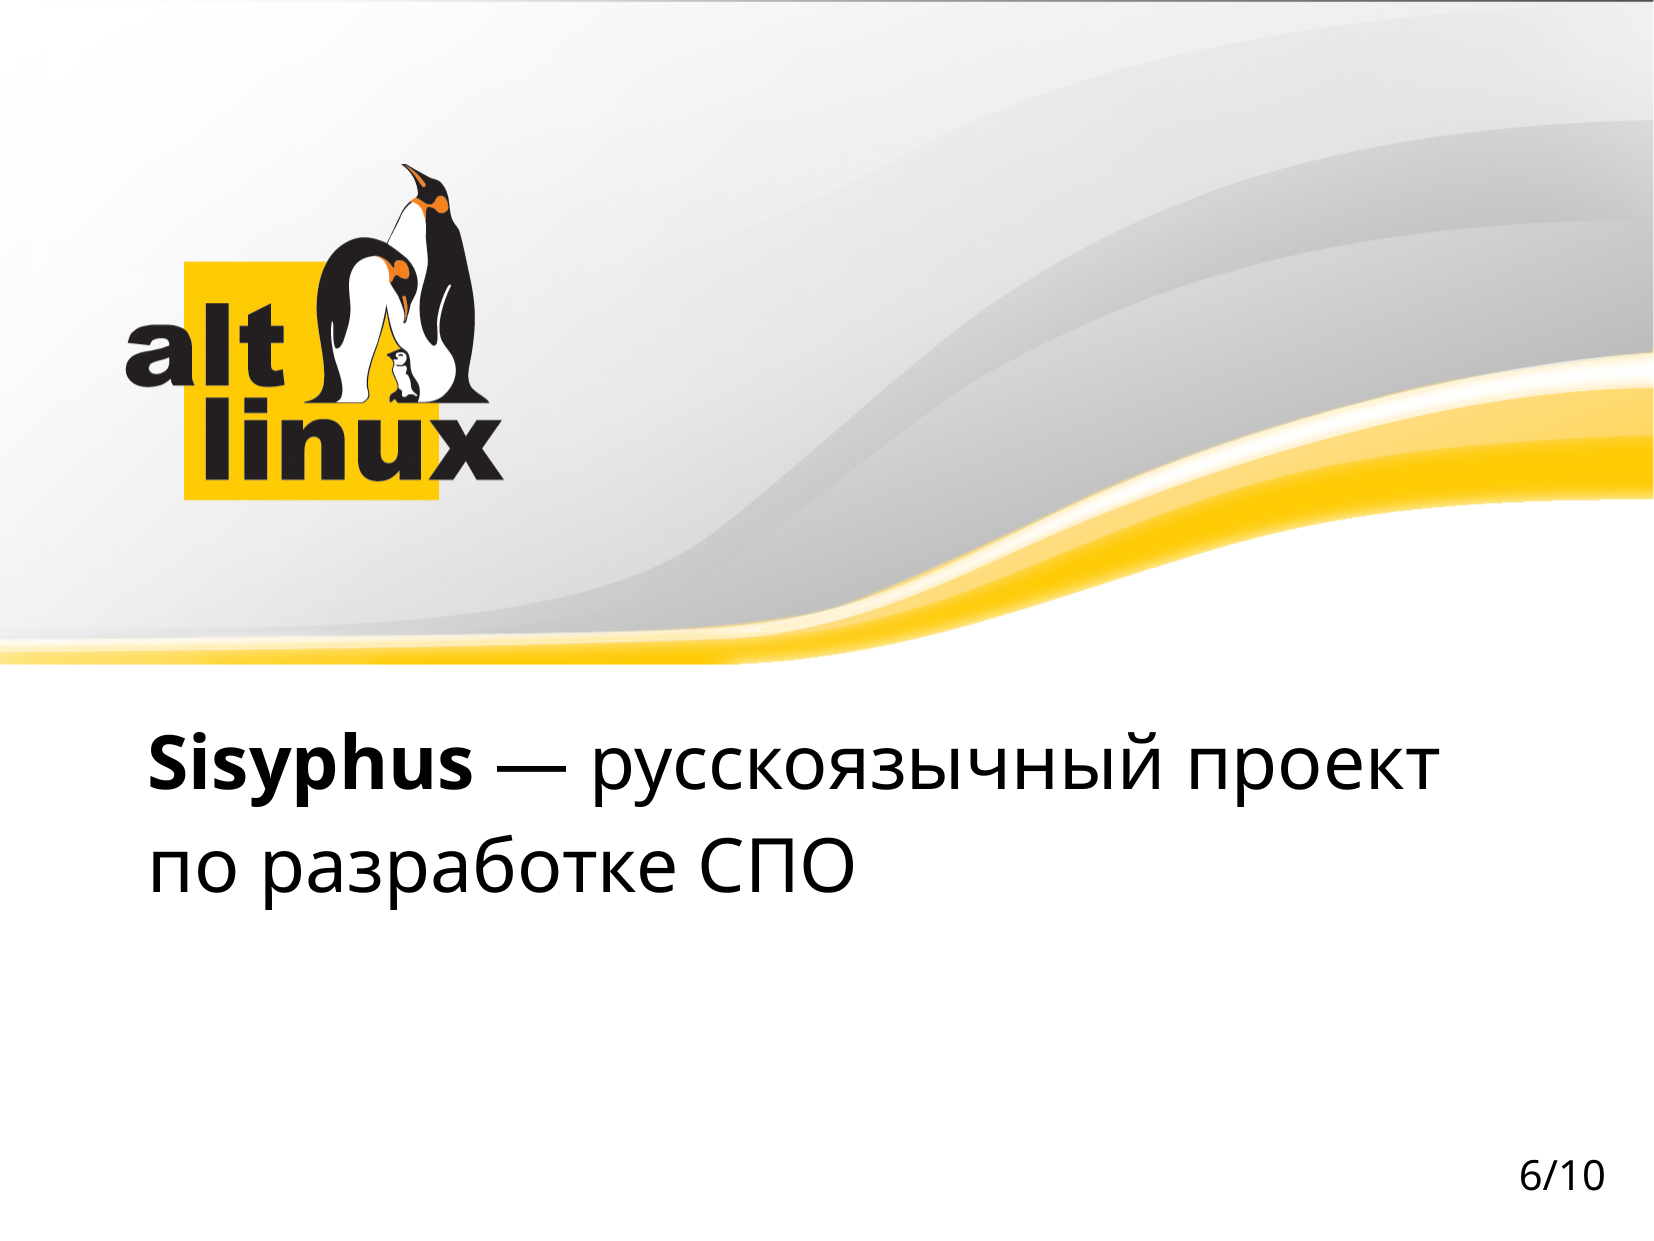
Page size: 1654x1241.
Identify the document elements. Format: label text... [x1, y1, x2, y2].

picture [0, 0, 1654, 1241]
text_box 6/10 [1476, 1149, 1607, 1198]
title Sisyphus — русскоязычный проект по разработке СПО [147, 708, 1536, 916]
